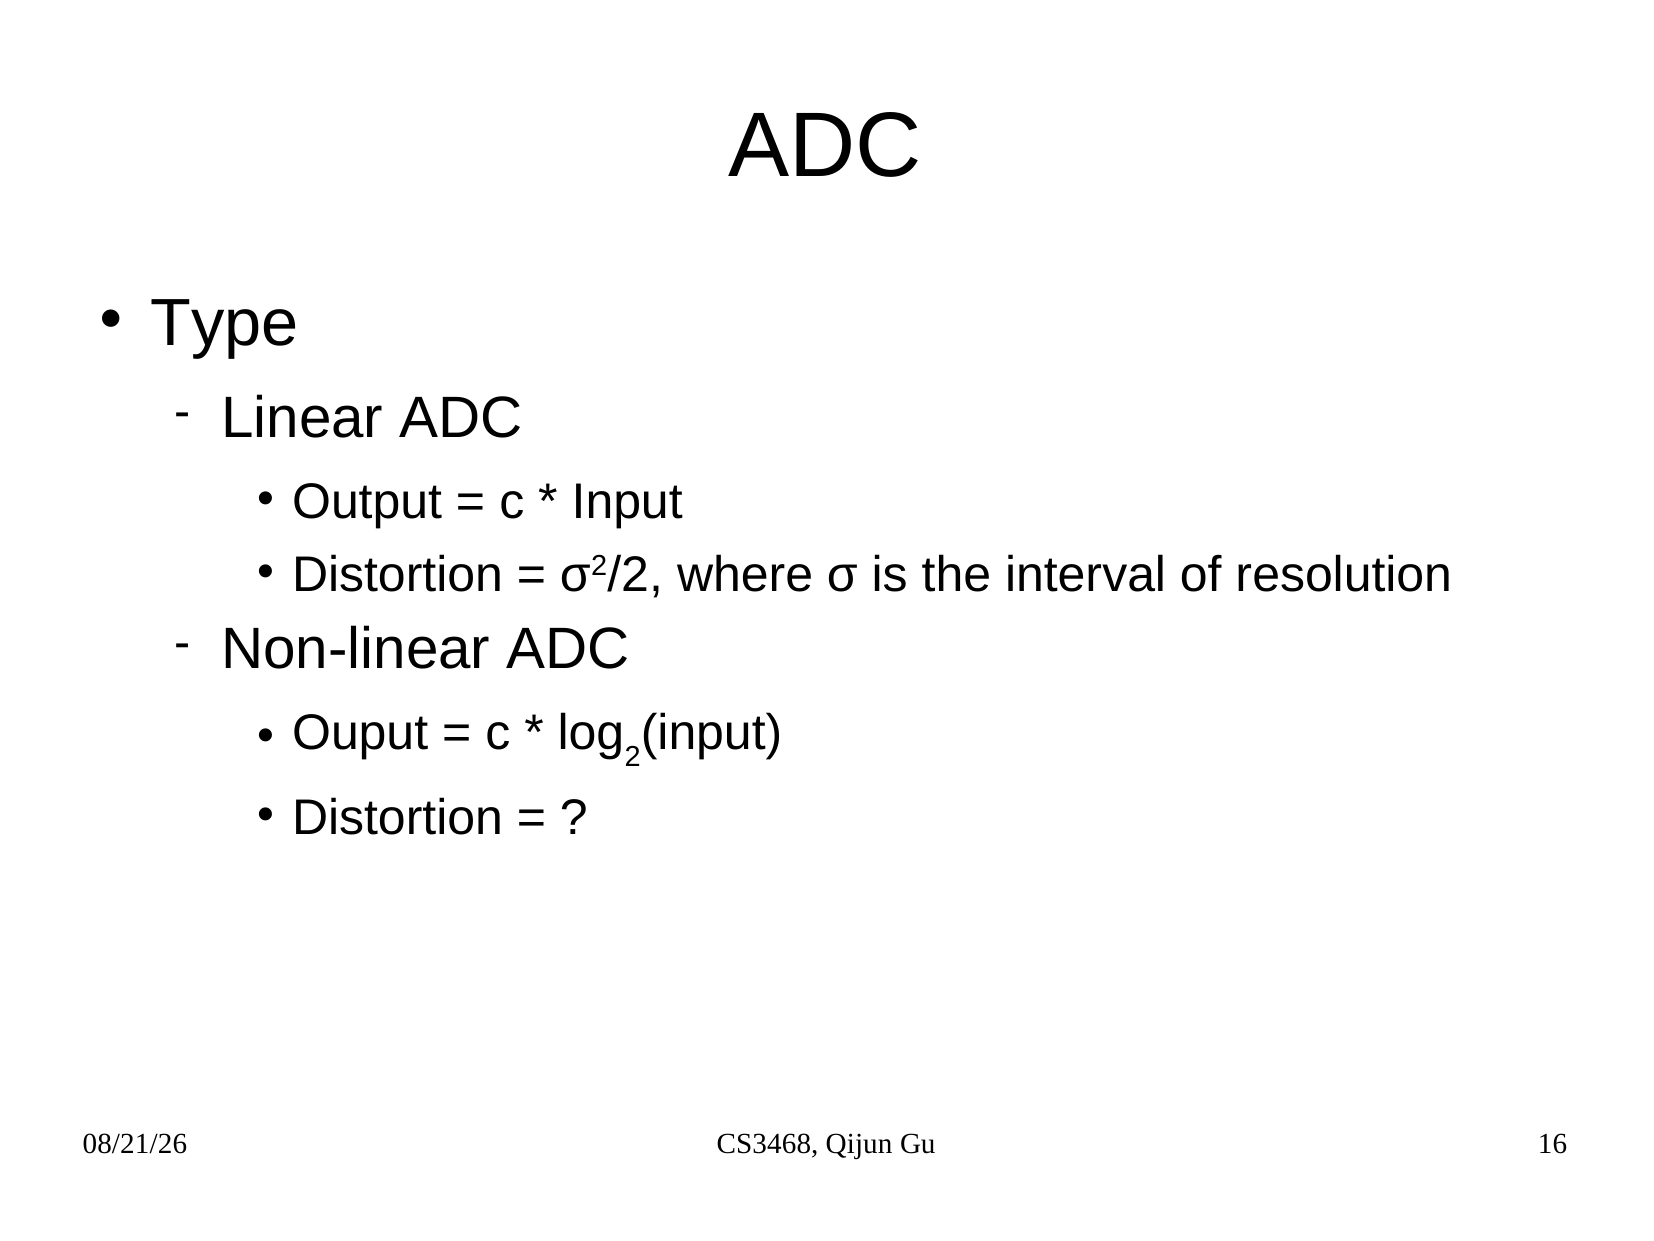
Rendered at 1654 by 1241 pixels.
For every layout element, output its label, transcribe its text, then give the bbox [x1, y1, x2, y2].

title ADC [82, 56, 1569, 247]
list Type Linear ADC Output = c * Input Distortion = σ2/2, where σ is the interval of resolution Non-linear ADC Ouput = c * log2(input) Distortion = ? [82, 290, 1569, 1127]
